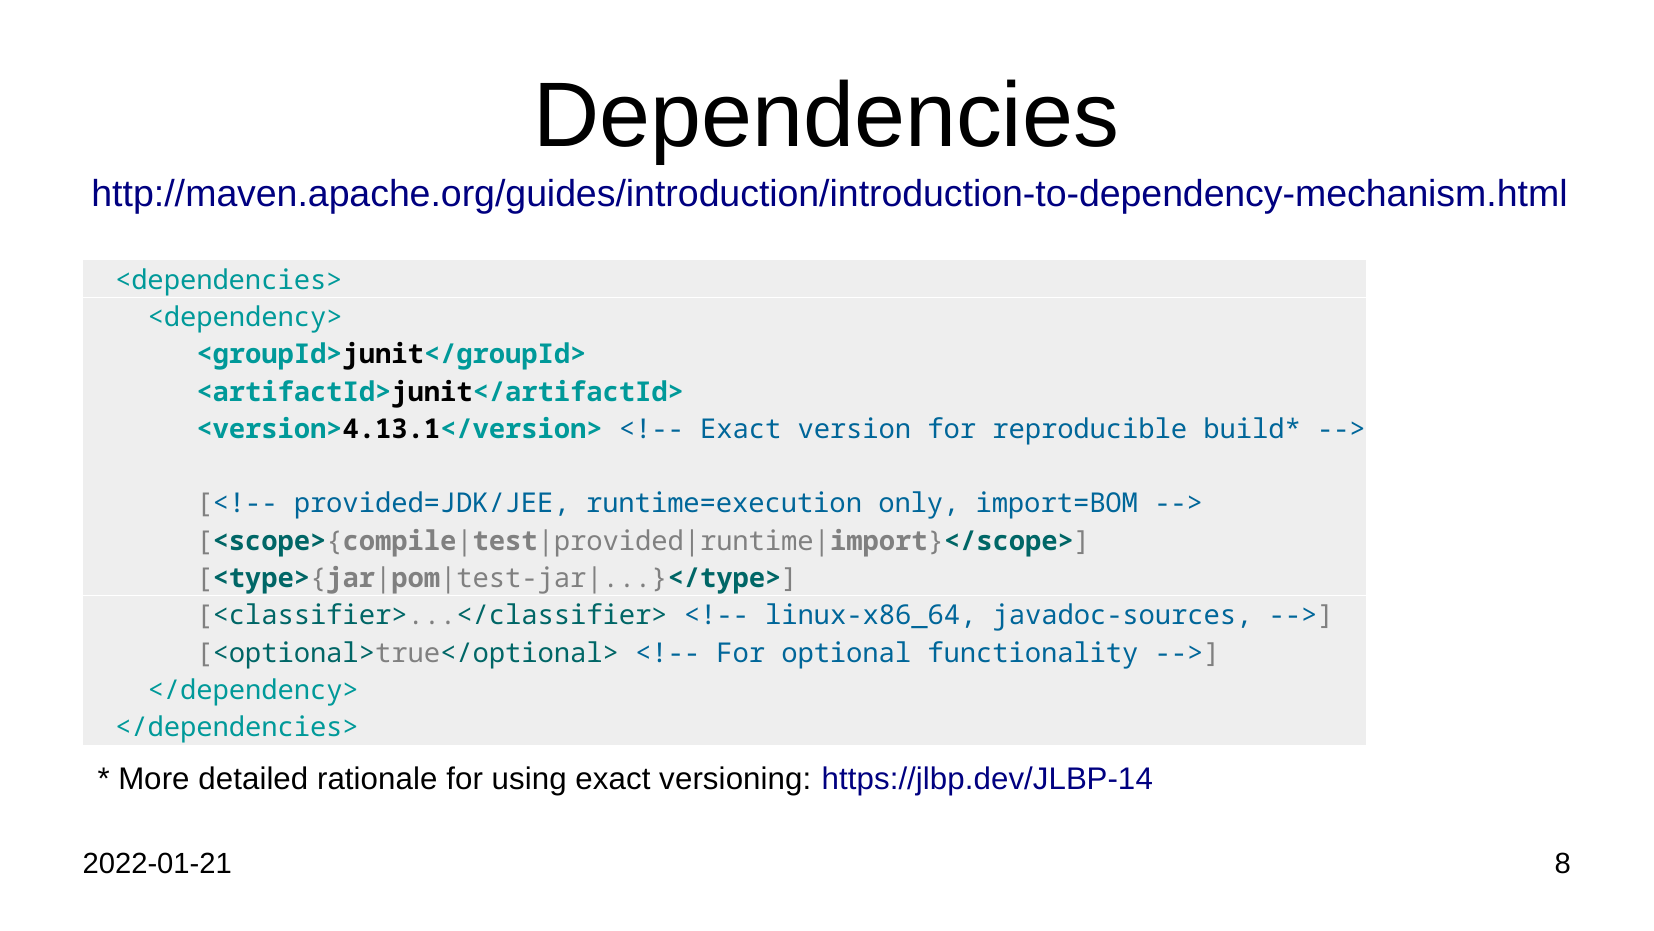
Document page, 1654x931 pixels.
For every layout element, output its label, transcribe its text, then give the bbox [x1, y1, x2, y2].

text_box http://maven.apache.org/guides/introduction/introduction-to-dependency-mechanism.html [76, 165, 1583, 223]
title Dependencies [82, 37, 1571, 165]
text_box * More detailed rationale for using exact versioning: https://jlbp.dev/JLBP-14 [82, 753, 1489, 804]
list <dependencies> <dependency> <groupId>junit</groupId> <artifactId>junit</artifactId> <version>4.13.1</version> <!-- Exact version for reproducible build* --> [<!-- provided=JDK/JEE, runtime=execution only, import=BOM --> [<scope>{compile|test|provided|runtime|import}</scope>] [<type>{jar|pom|test-jar|...}</type>] [<classifier>...</classifier> <!-- linux-x86_64, javadoc-sources, -->] [<optional>true</optional> <!-- For optional functionality -->] </dependency> </dependencies> [82, 223, 1571, 758]
